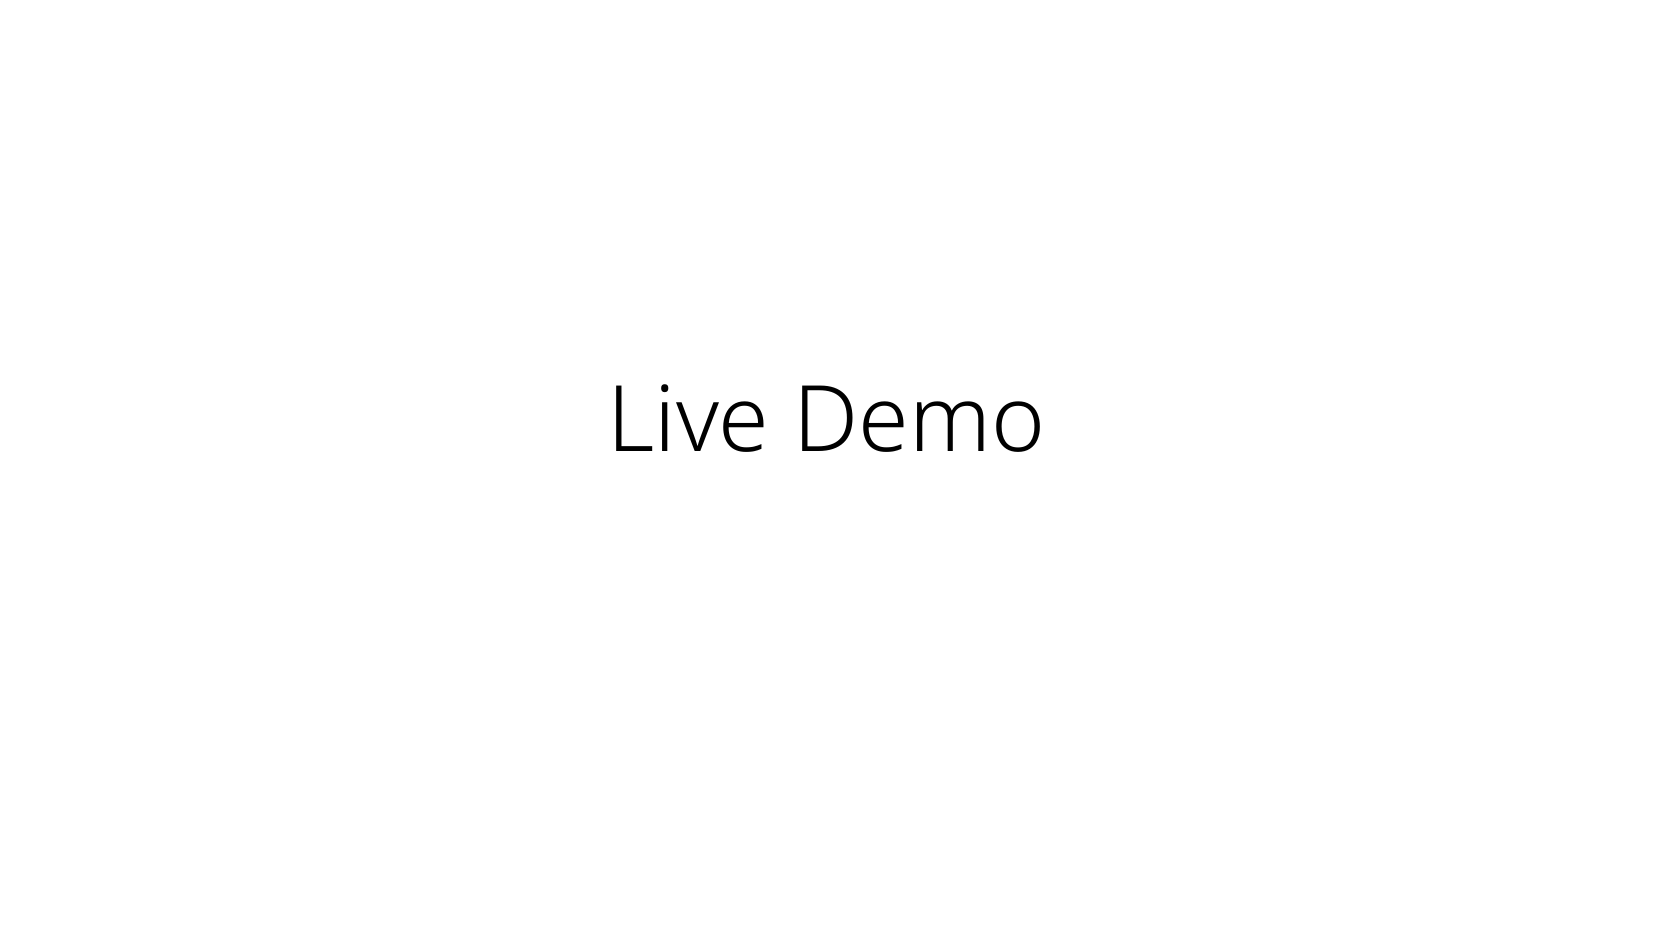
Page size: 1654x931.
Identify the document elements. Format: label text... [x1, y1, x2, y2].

title Live Demo [82, 338, 1571, 494]
